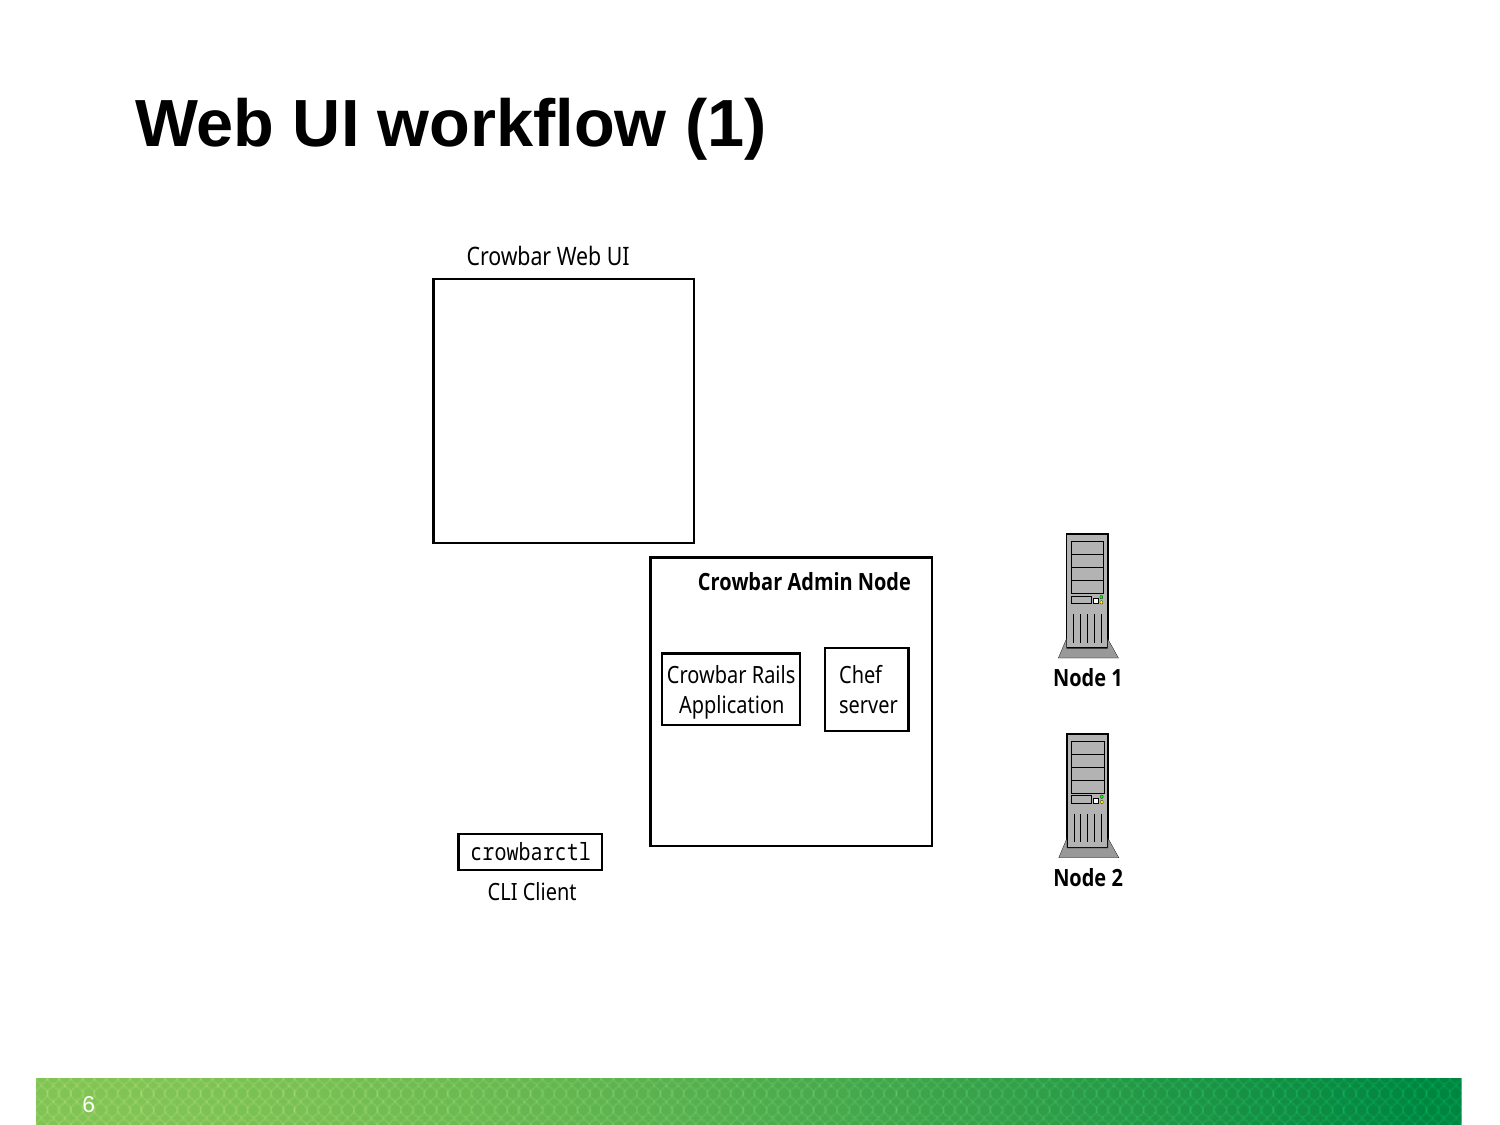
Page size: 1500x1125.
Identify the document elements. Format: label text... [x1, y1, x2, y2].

picture [36, 1078, 1462, 1125]
picture [413, 236, 1123, 945]
title Web UI workflow (1) [135, 41, 1372, 204]
